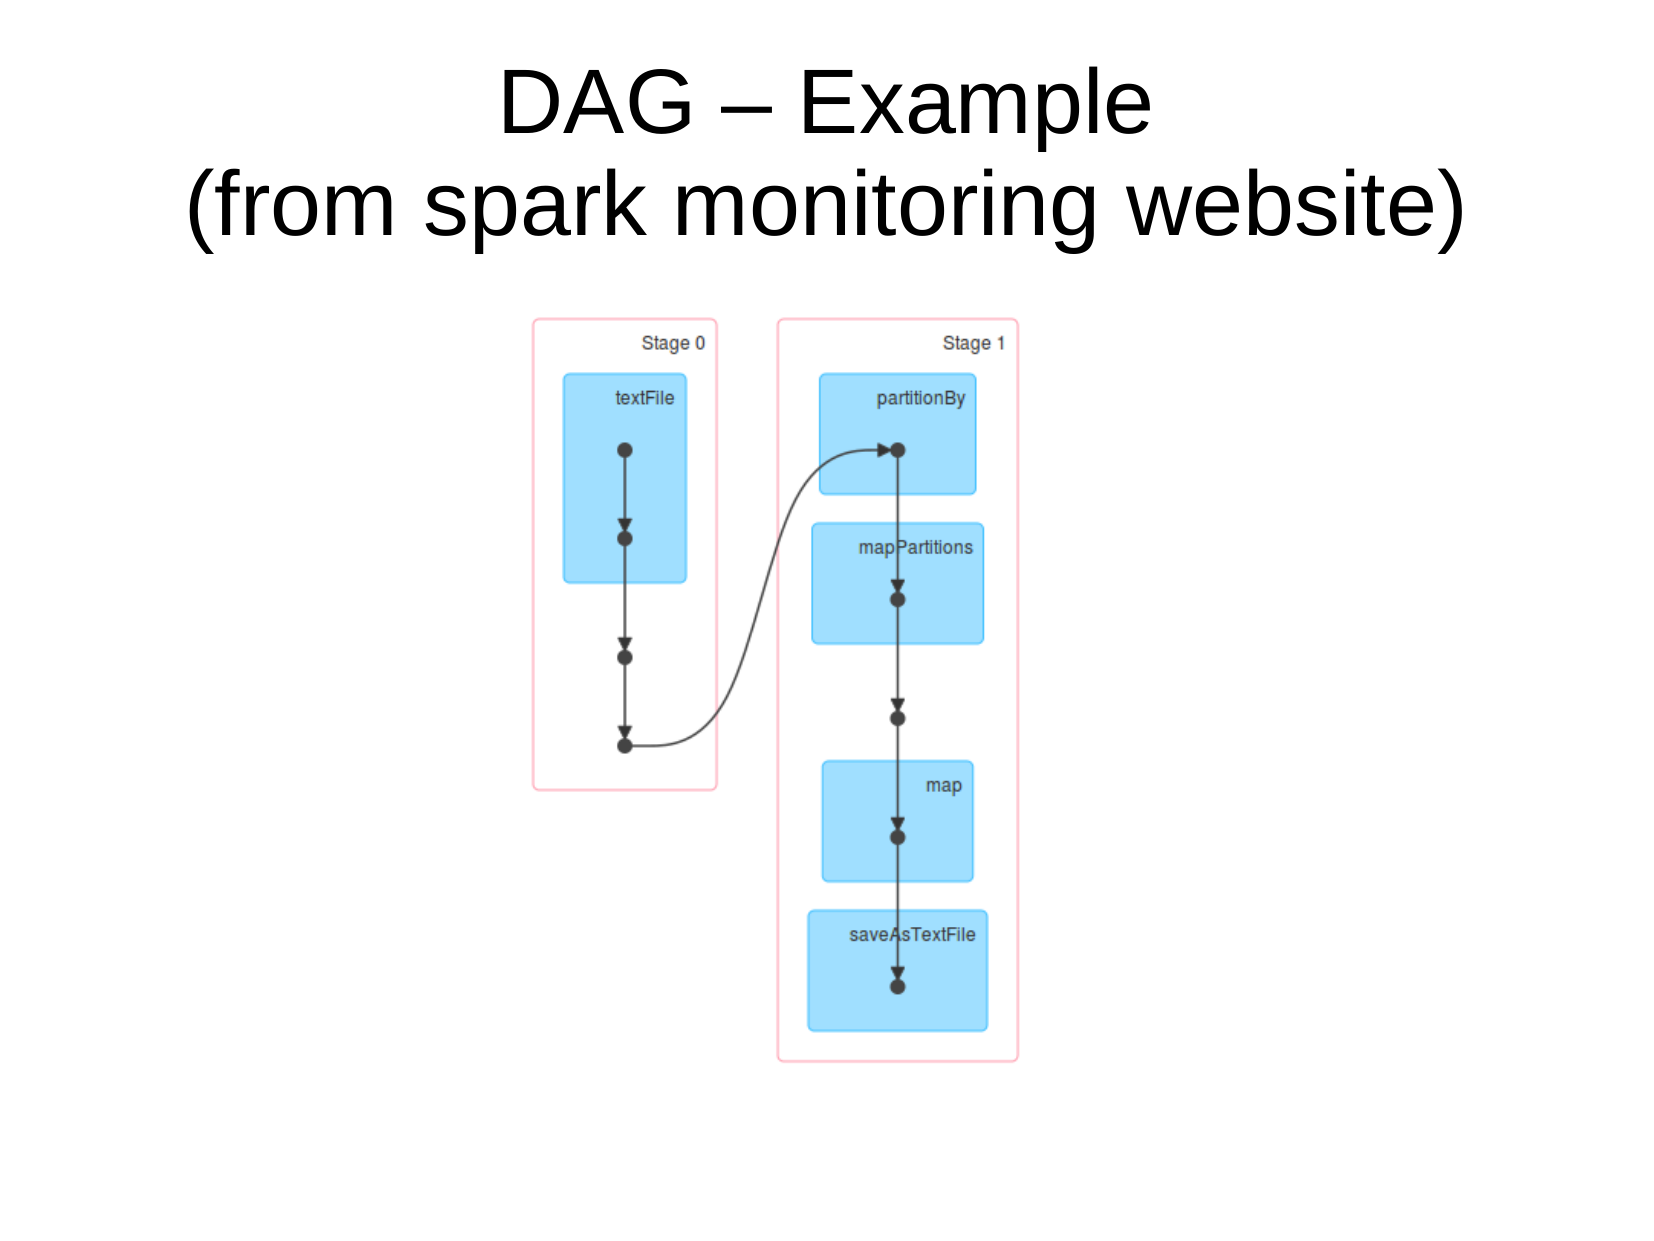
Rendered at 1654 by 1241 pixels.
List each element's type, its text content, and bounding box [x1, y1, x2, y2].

title DAG – Example (from spark monitoring website) [82, 49, 1571, 257]
picture [512, 301, 1096, 1081]
